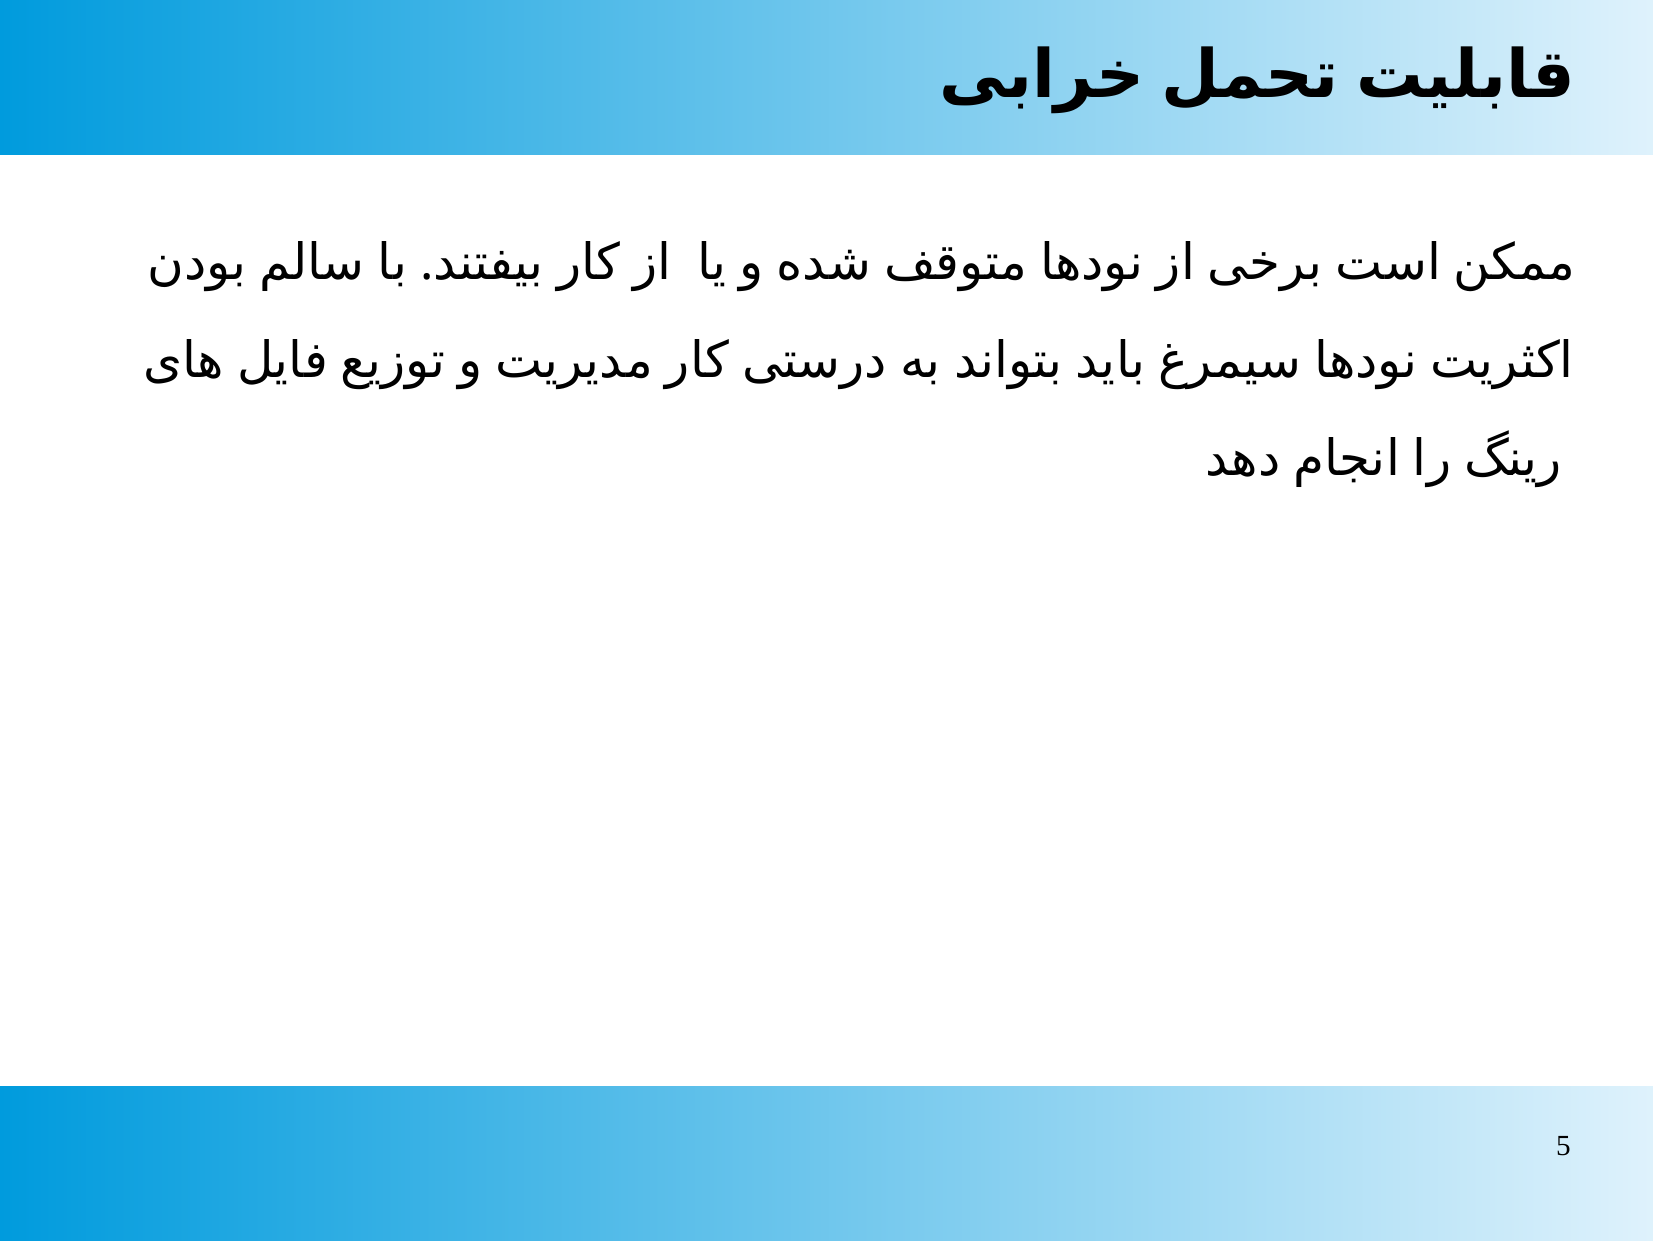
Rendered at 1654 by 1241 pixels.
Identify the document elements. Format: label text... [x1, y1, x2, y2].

text_box ممکن است برخی از نودها متوقف شده و یا از کار بیفتند. با سالم بودن اکثریت نودها سیمرغ باید بتواند به درستی کار مدیریت و توزیع فایل های رینگ را انجام دهد [60, 195, 1591, 754]
text_box قابلیت تحمل خرابی [840, 30, 1591, 112]
